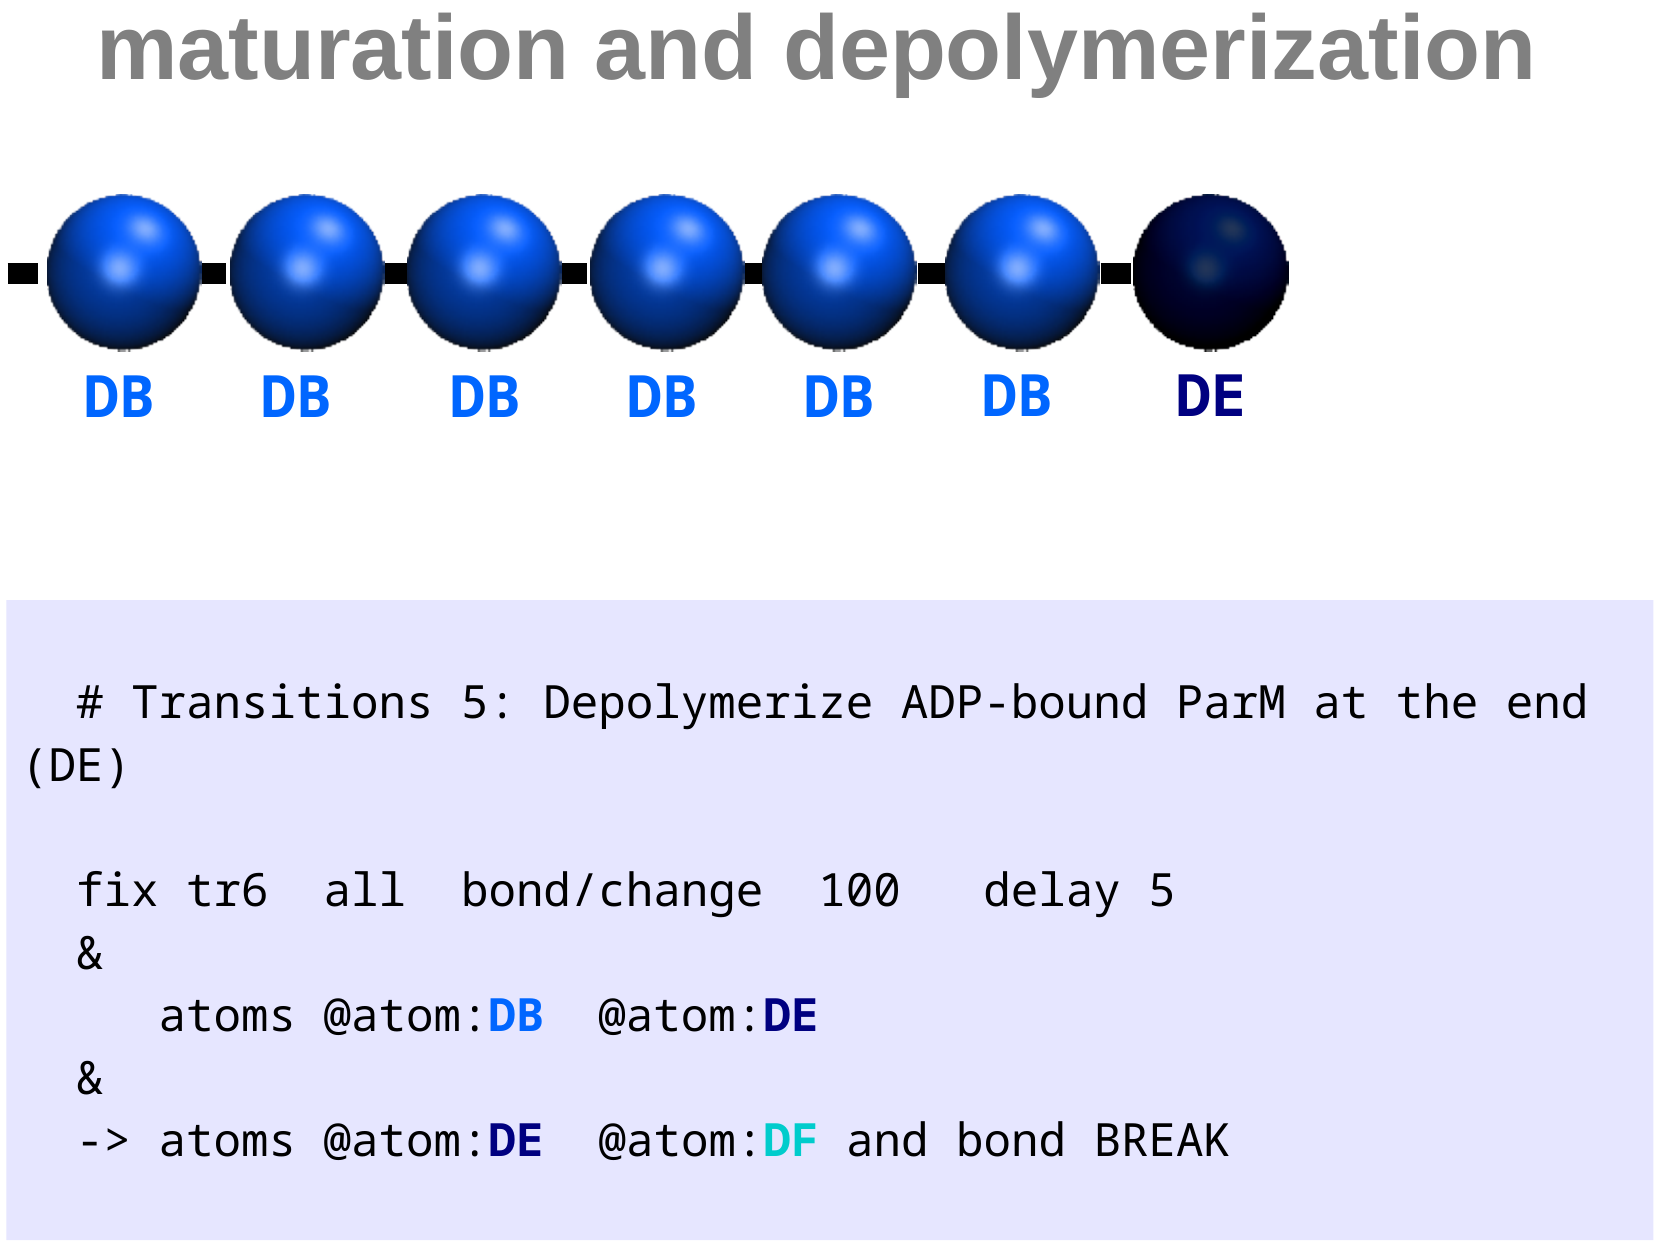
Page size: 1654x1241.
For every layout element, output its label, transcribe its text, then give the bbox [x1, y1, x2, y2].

text_box DB [591, 347, 768, 421]
picture [590, 194, 745, 347]
picture [230, 194, 385, 347]
picture [1133, 194, 1289, 347]
picture [762, 194, 917, 347]
text_box # Transitions 5: Depolymerize ADP-bound ParM at the end (DE) fix tr6 all bond/change 100 delay 5 & atoms @atom:DB @atom:DE & -> atoms @atom:DE @atom:DF and bond BREAK [6, 600, 1654, 1241]
text_box DB [225, 347, 402, 421]
picture [407, 194, 562, 347]
text_box DB [945, 347, 1123, 421]
text_box DB [402, 347, 591, 421]
text_box DE [1123, 347, 1317, 421]
picture [47, 194, 202, 347]
picture [945, 194, 1100, 347]
text_box maturation and depolymerization [0, 0, 1635, 140]
text_box DB [768, 347, 945, 421]
text_box DB [14, 347, 225, 421]
